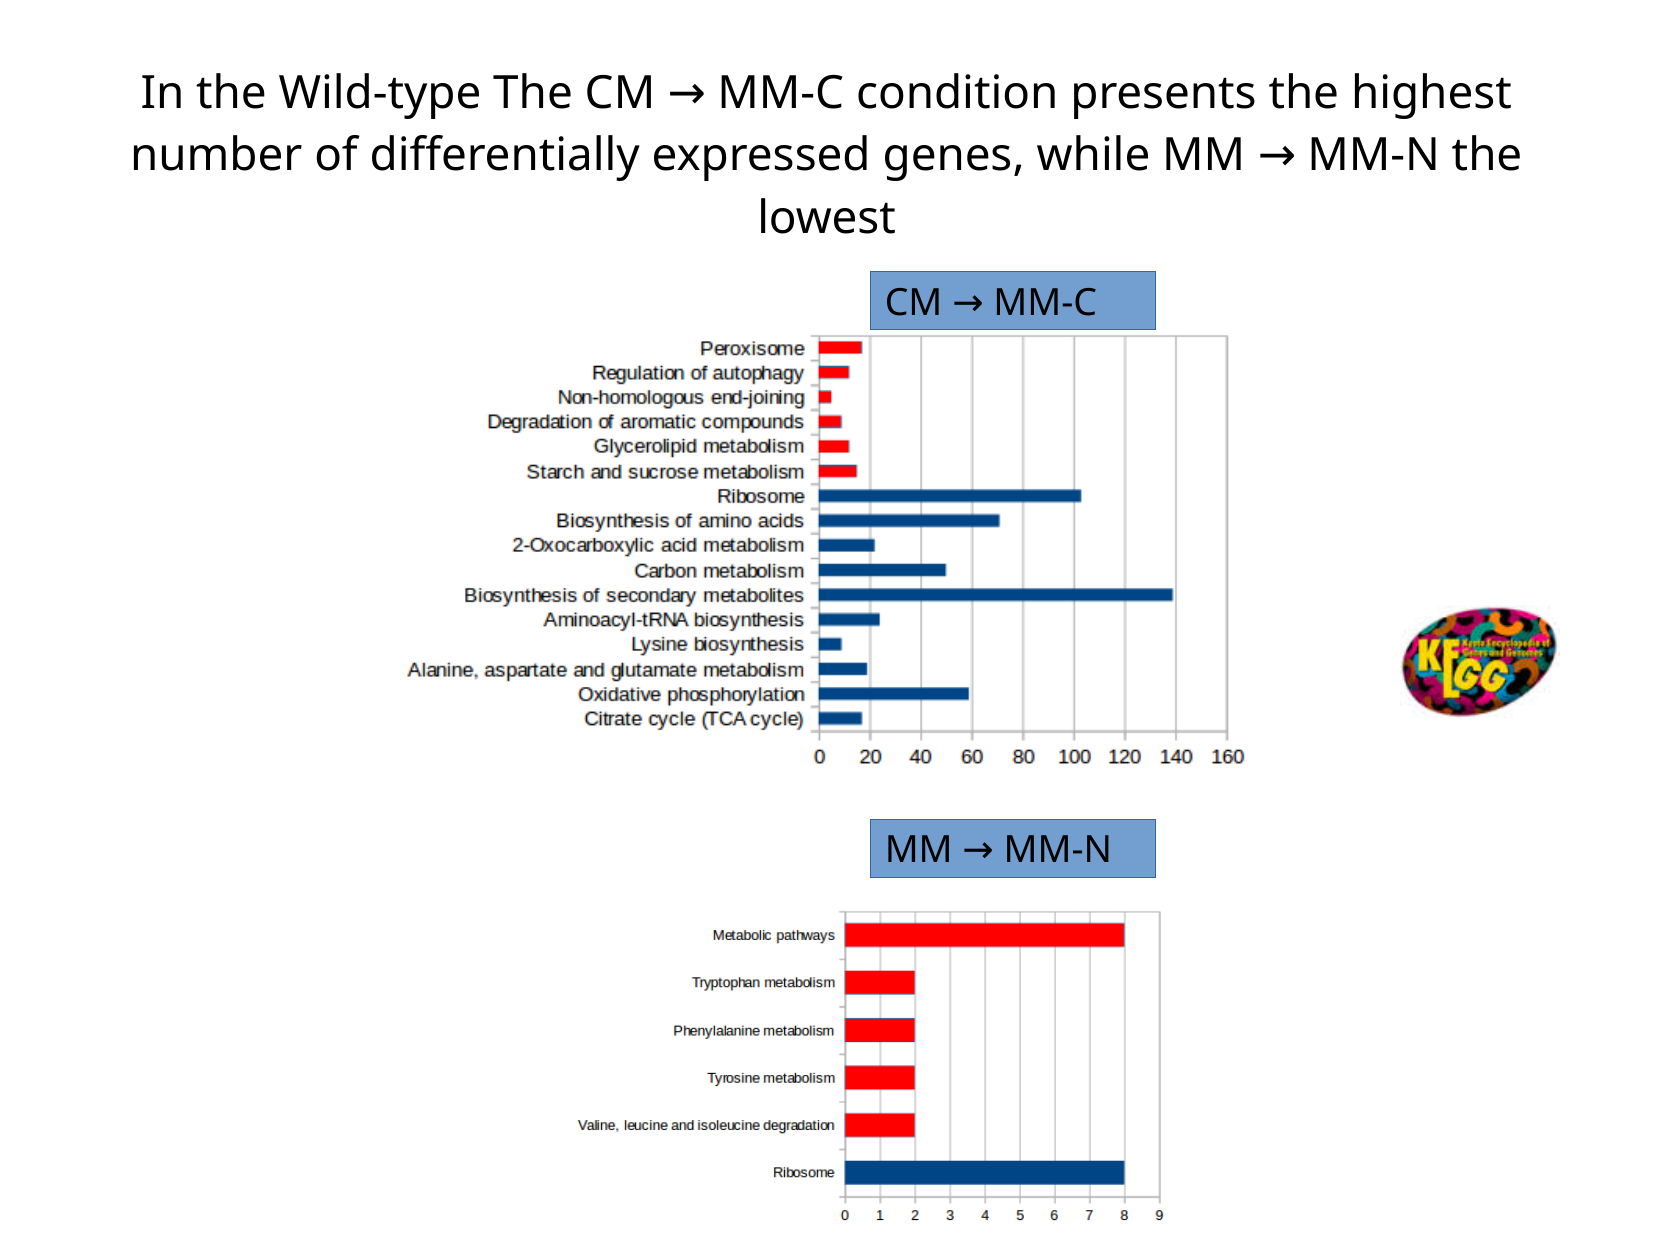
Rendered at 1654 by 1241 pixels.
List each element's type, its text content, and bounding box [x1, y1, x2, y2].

text_box MM → MM-N [870, 819, 1156, 878]
picture [375, 299, 1263, 785]
title In the Wild-type The CM → MM-C condition presents the highest number of differentially expressed genes, while MM → MM-N the lowest [82, 49, 1571, 257]
text_box CM → MM-C [870, 271, 1156, 330]
picture [555, 884, 1173, 1231]
picture [1400, 605, 1561, 721]
